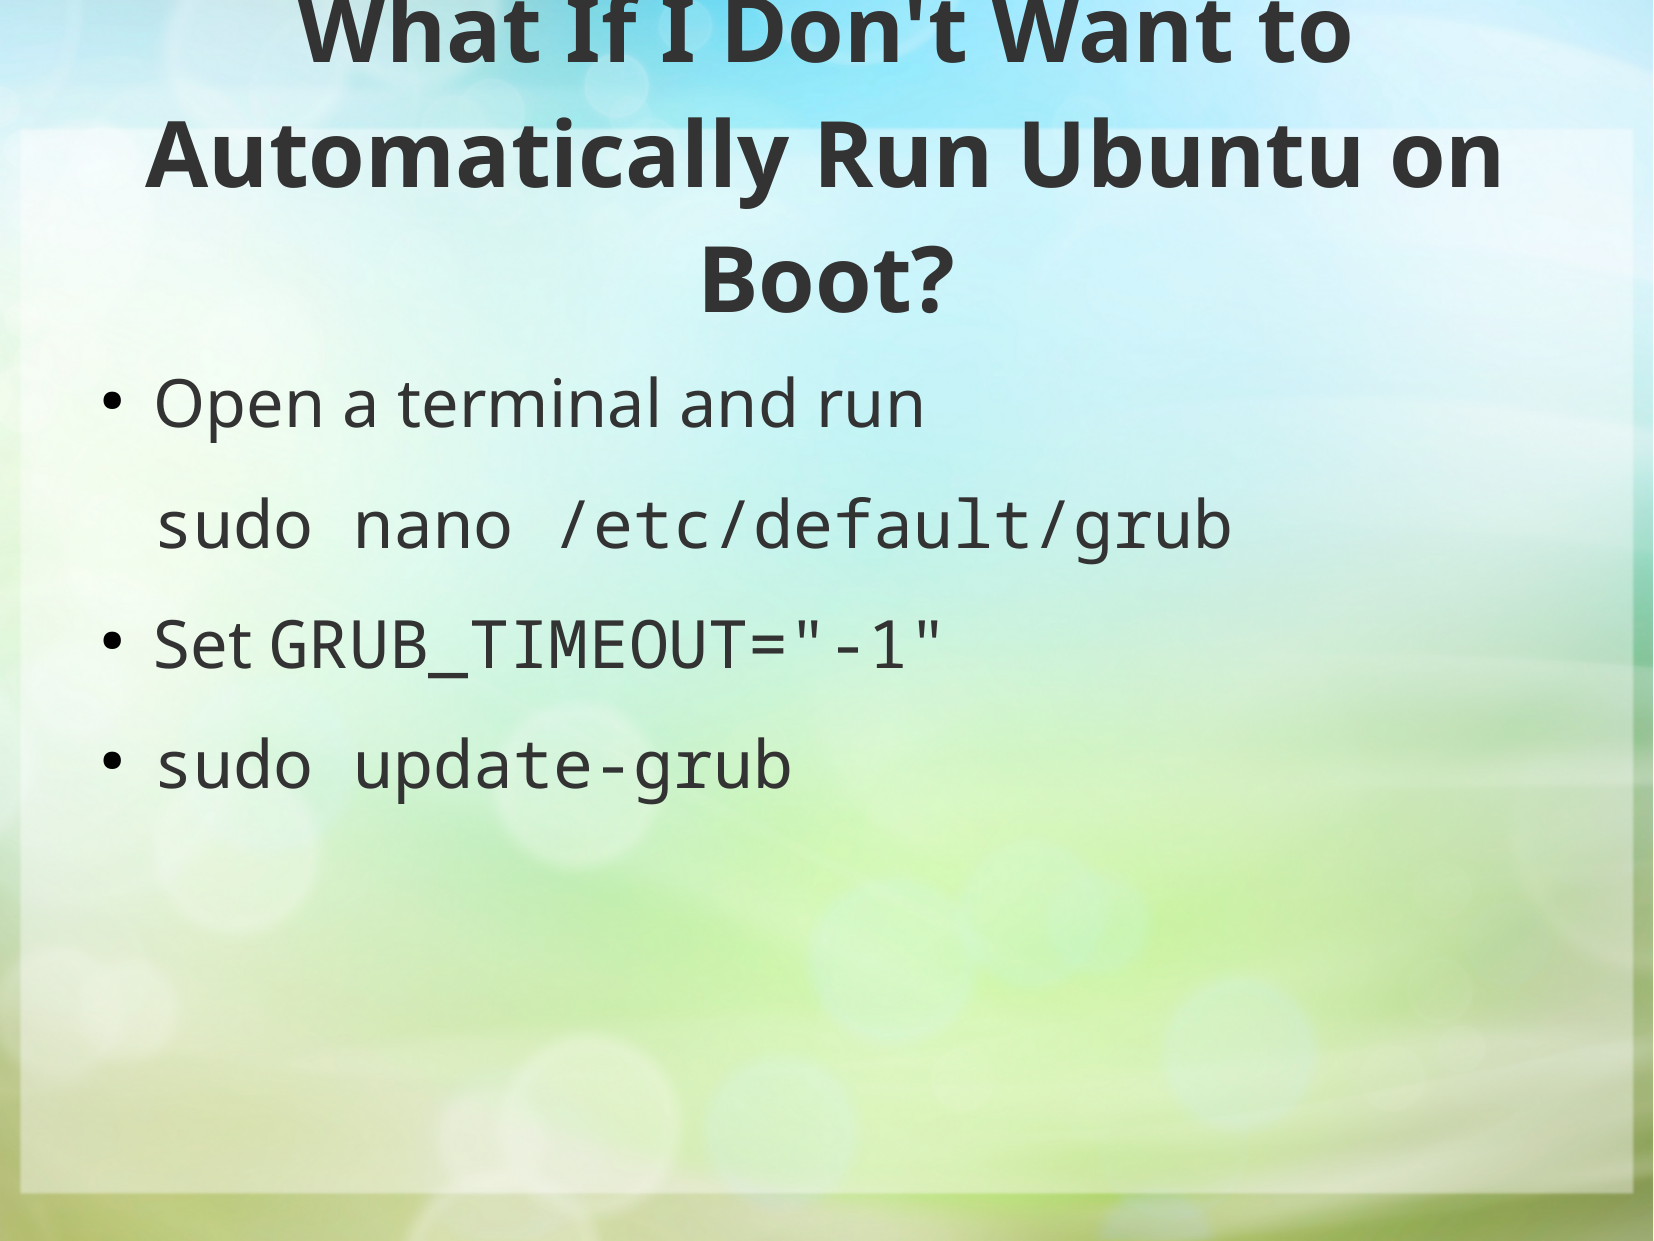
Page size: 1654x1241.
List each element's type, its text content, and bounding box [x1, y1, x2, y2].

picture [0, 0, 1654, 1241]
title What If I Don't Want to Automatically Run Ubuntu on Boot? [82, 0, 1571, 222]
list Open a terminal and run sudo nano /etc/default/grub Set GRUB_TIMEOUT="-1" sudo update-grub [82, 222, 1571, 943]
